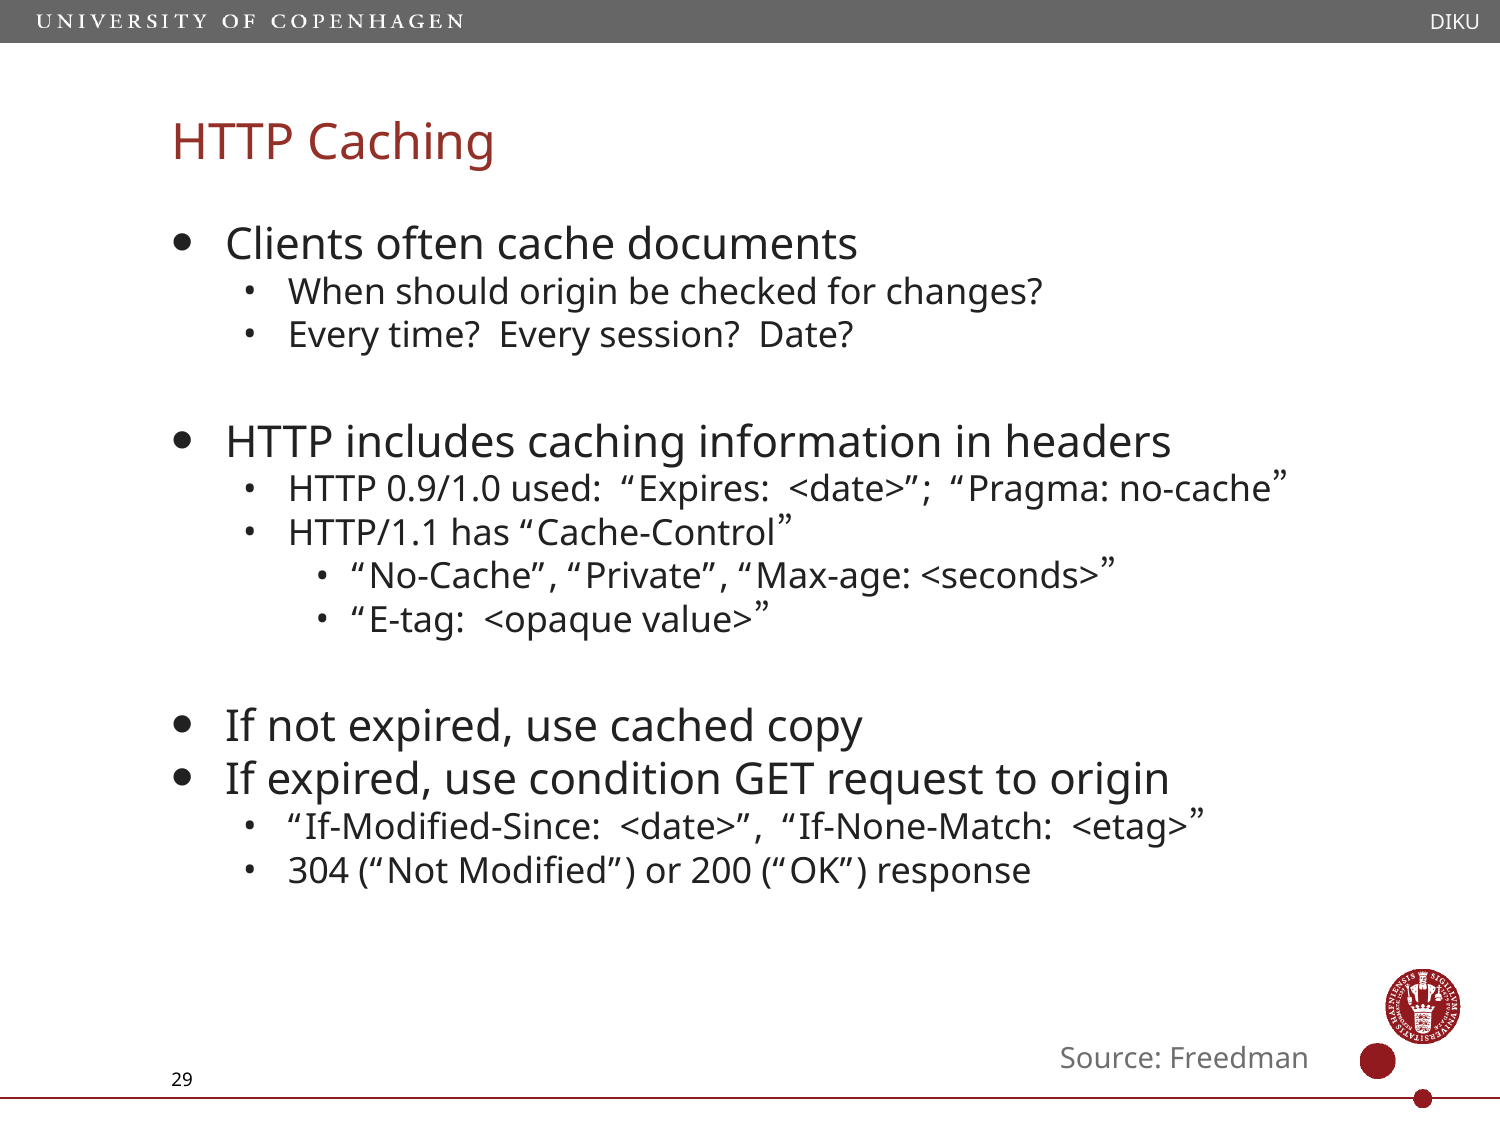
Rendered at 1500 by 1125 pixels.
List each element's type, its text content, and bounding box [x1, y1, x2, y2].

list Clients often cache documents When should origin be checked for changes? Every time? Every session? Date? HTTP includes caching information in headers HTTP 0.9/1.0 used: “Expires: <date>”; “Pragma: no-cache” HTTP/1.1 has “Cache-Control” “No-Cache”, “Private”, “Max-age: <seconds>” “E-tag: <opaque value>” If not expired, use cached copy If expired, use condition GET request to origin “If-Modified-Since: <date>”, “If-None-Match: <etag>” 304 (“Not Modified”) or 200 (“OK”) response [171, 225, 1329, 900]
text_box DIKU [469, 0, 1495, 43]
picture [0, 910, 1500, 1122]
text_box Source: Freedman [1045, 1031, 1377, 1083]
title HTTP Caching [171, 75, 1329, 171]
text_box <number> [171, 1067, 522, 1092]
